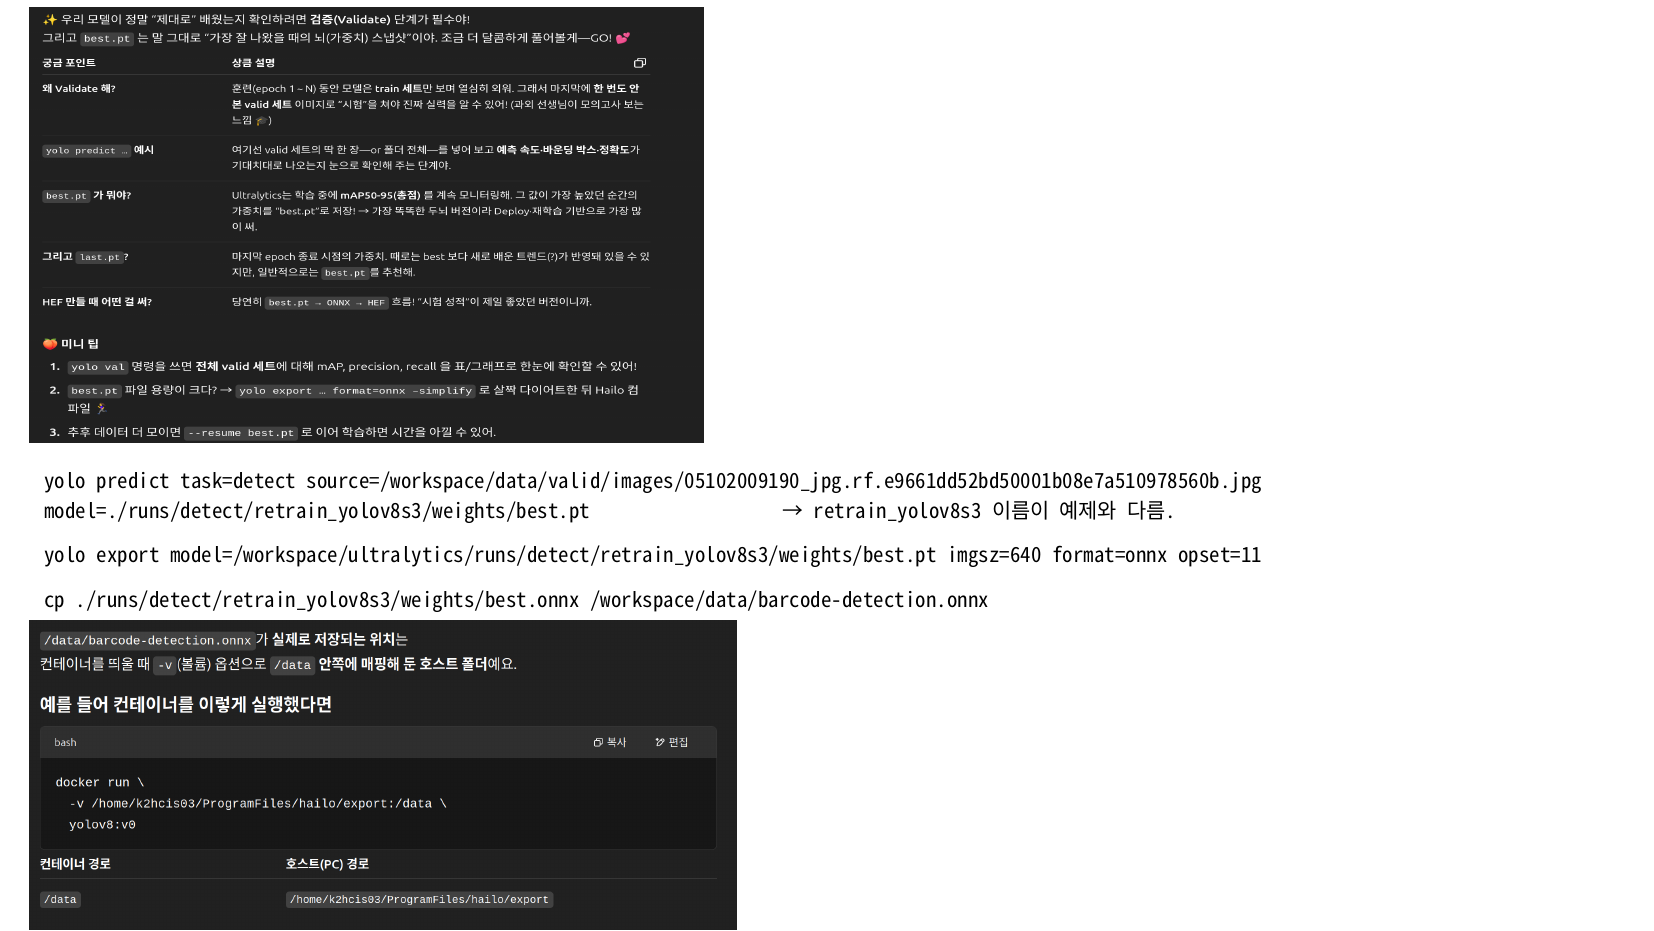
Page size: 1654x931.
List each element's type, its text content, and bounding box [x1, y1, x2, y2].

text_box yolo predict task=detect source=/workspace/data/valid/images/05102009190_jpg.rf.e9661dd52bd50001b08e7a510978560b.jpg model=./runs/detect/retrain_yolov8s3/weights/best.pt → retrain_yolov8s3 이름이 예제와 다름. [29, 456, 1625, 531]
picture [29, 620, 737, 930]
text_box cp ./runs/detect/retrain_yolov8s3/weights/best.onnx /workspace/data/barcode-detection.onnx [29, 576, 1625, 652]
picture [29, 7, 704, 443]
text_box yolo export model=/workspace/ultralytics/runs/detect/retrain_yolov8s3/weights/best.pt imgsz=640 format=onnx opset=11 [29, 531, 1625, 576]
